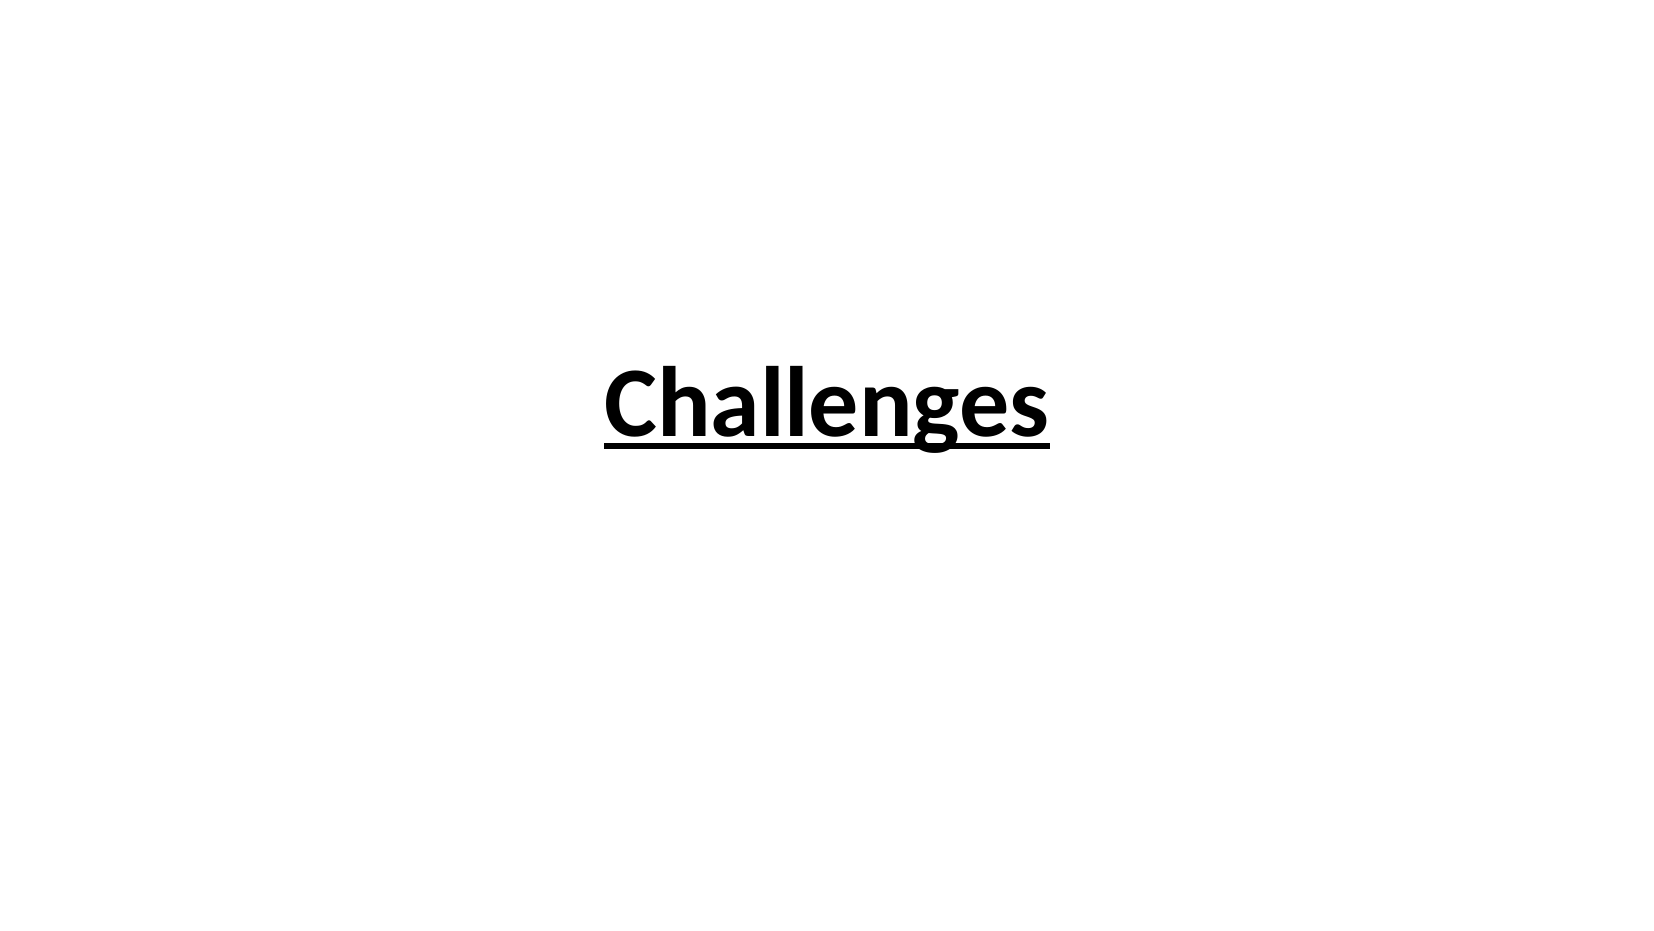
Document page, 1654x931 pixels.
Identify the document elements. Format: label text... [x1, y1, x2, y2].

text_box Challenges [419, 328, 1235, 466]
